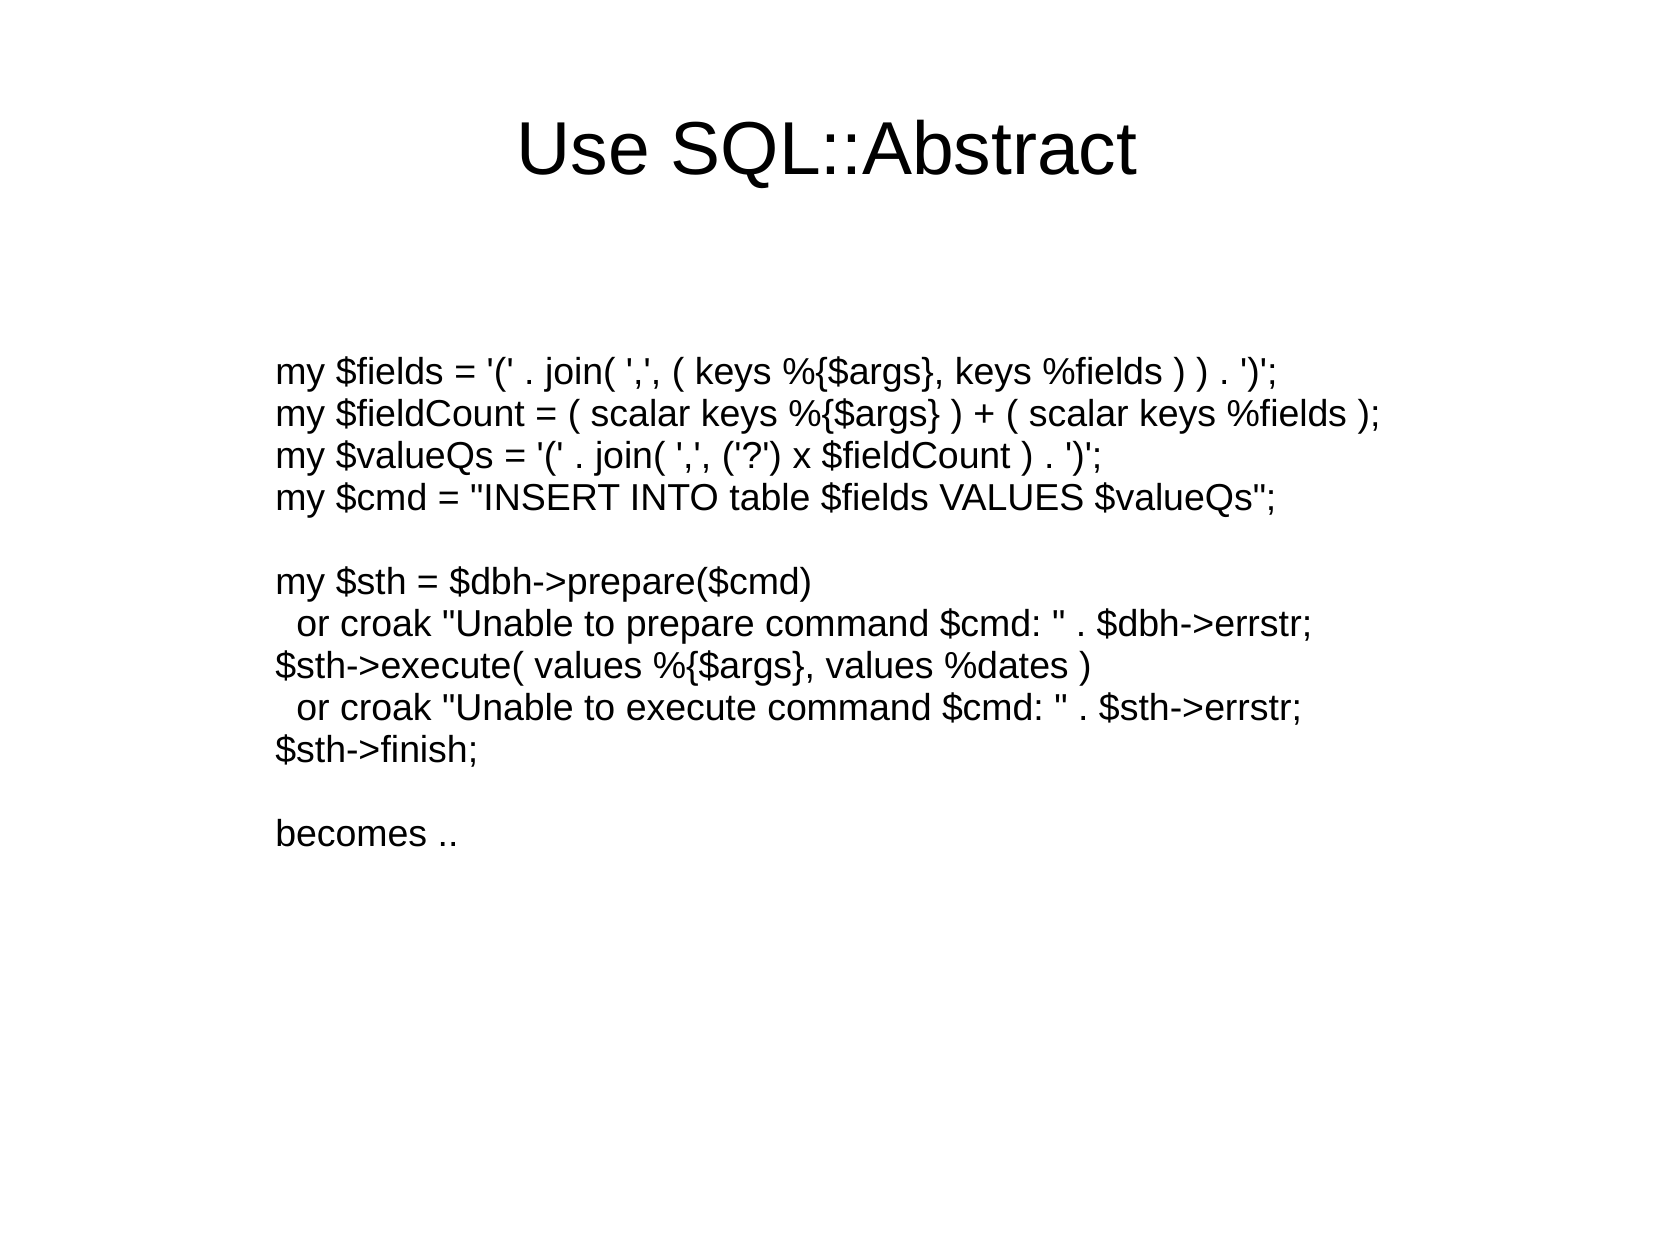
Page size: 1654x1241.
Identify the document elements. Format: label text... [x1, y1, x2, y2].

text_box Use SQL::Abstract [501, 98, 1153, 200]
text_box my $fields = '(' . join( ',', ( keys %{$args}, keys %fields ) ) . ')'; my $fieldCount = ( scalar keys %{$args} ) + ( scalar keys %fields ); my $valueQs = '(' . join( ',', ('?') x $fieldCount ) . ')'; my $cmd = "INSERT INTO table $fields VALUES $valueQs"; my $sth = $dbh->prepare($cmd) or croak "Unable to prepare command $cmd: " . $dbh->errstr; $sth->execute( values %{$args}, values %dates ) or croak "Unable to execute command $cmd: " . $sth->errstr; $sth->finish; becomes .. [260, 342, 1397, 878]
